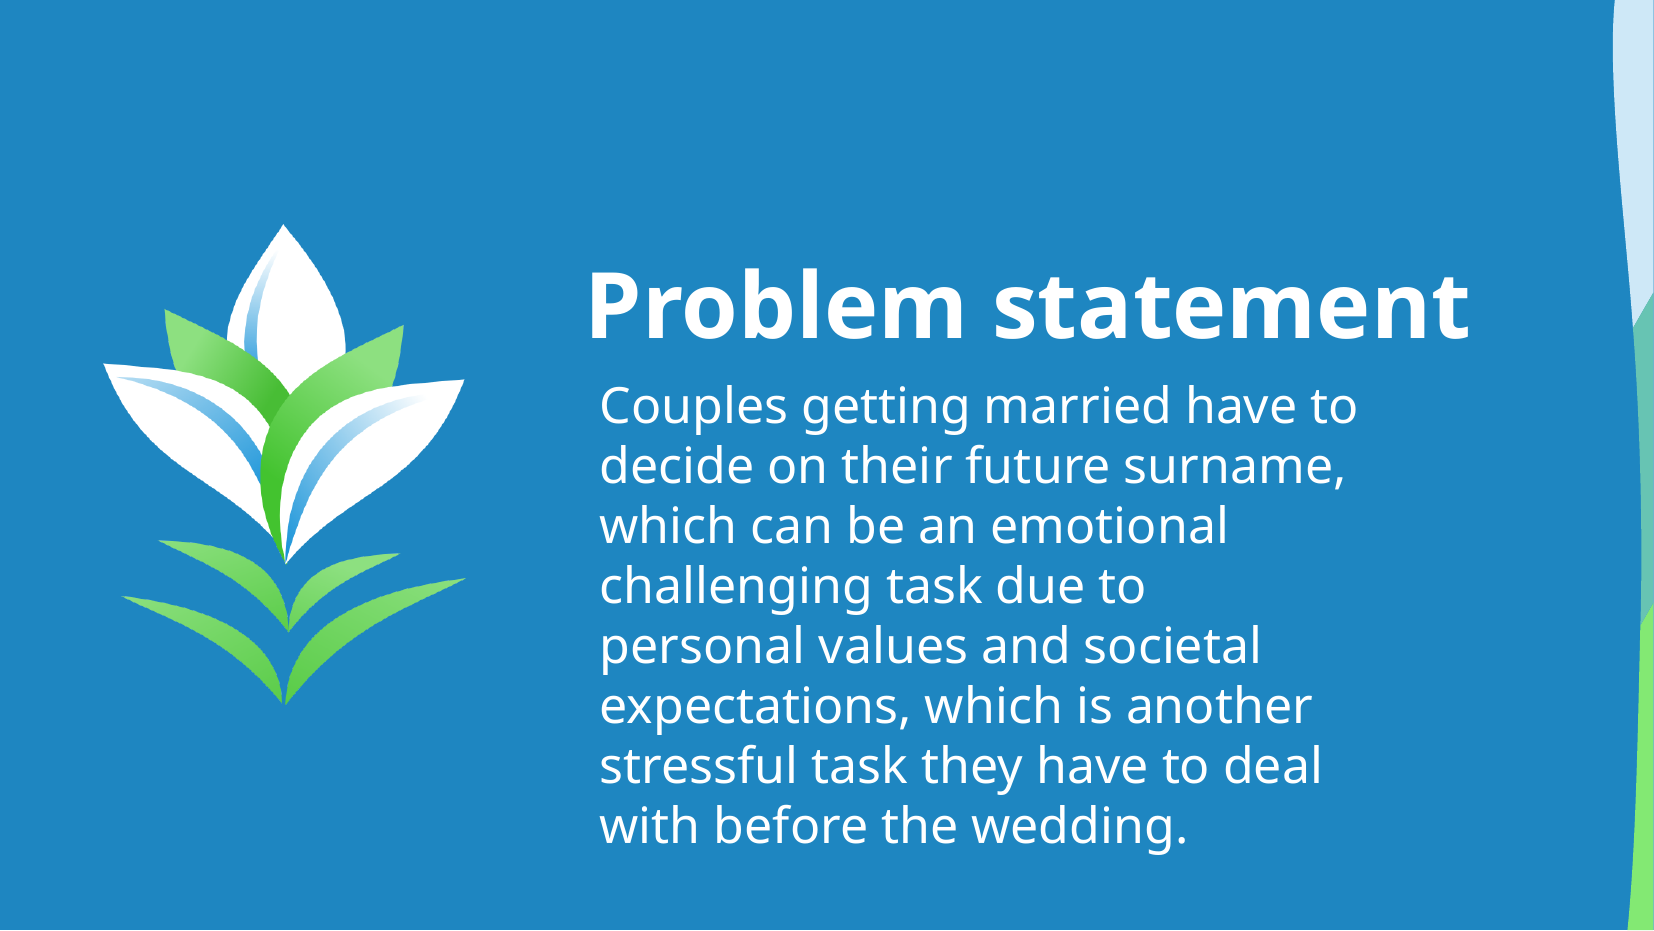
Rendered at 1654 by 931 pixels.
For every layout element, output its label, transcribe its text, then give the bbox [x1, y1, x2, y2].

text_box Problem statement [570, 239, 1546, 364]
text_box Couples getting married have to decide on their future surname, which can be an emotional challenging task due to personal values and societal expectations, which is another stressful task they have to deal with before the wedding. [585, 365, 1381, 861]
picture [103, 224, 466, 706]
